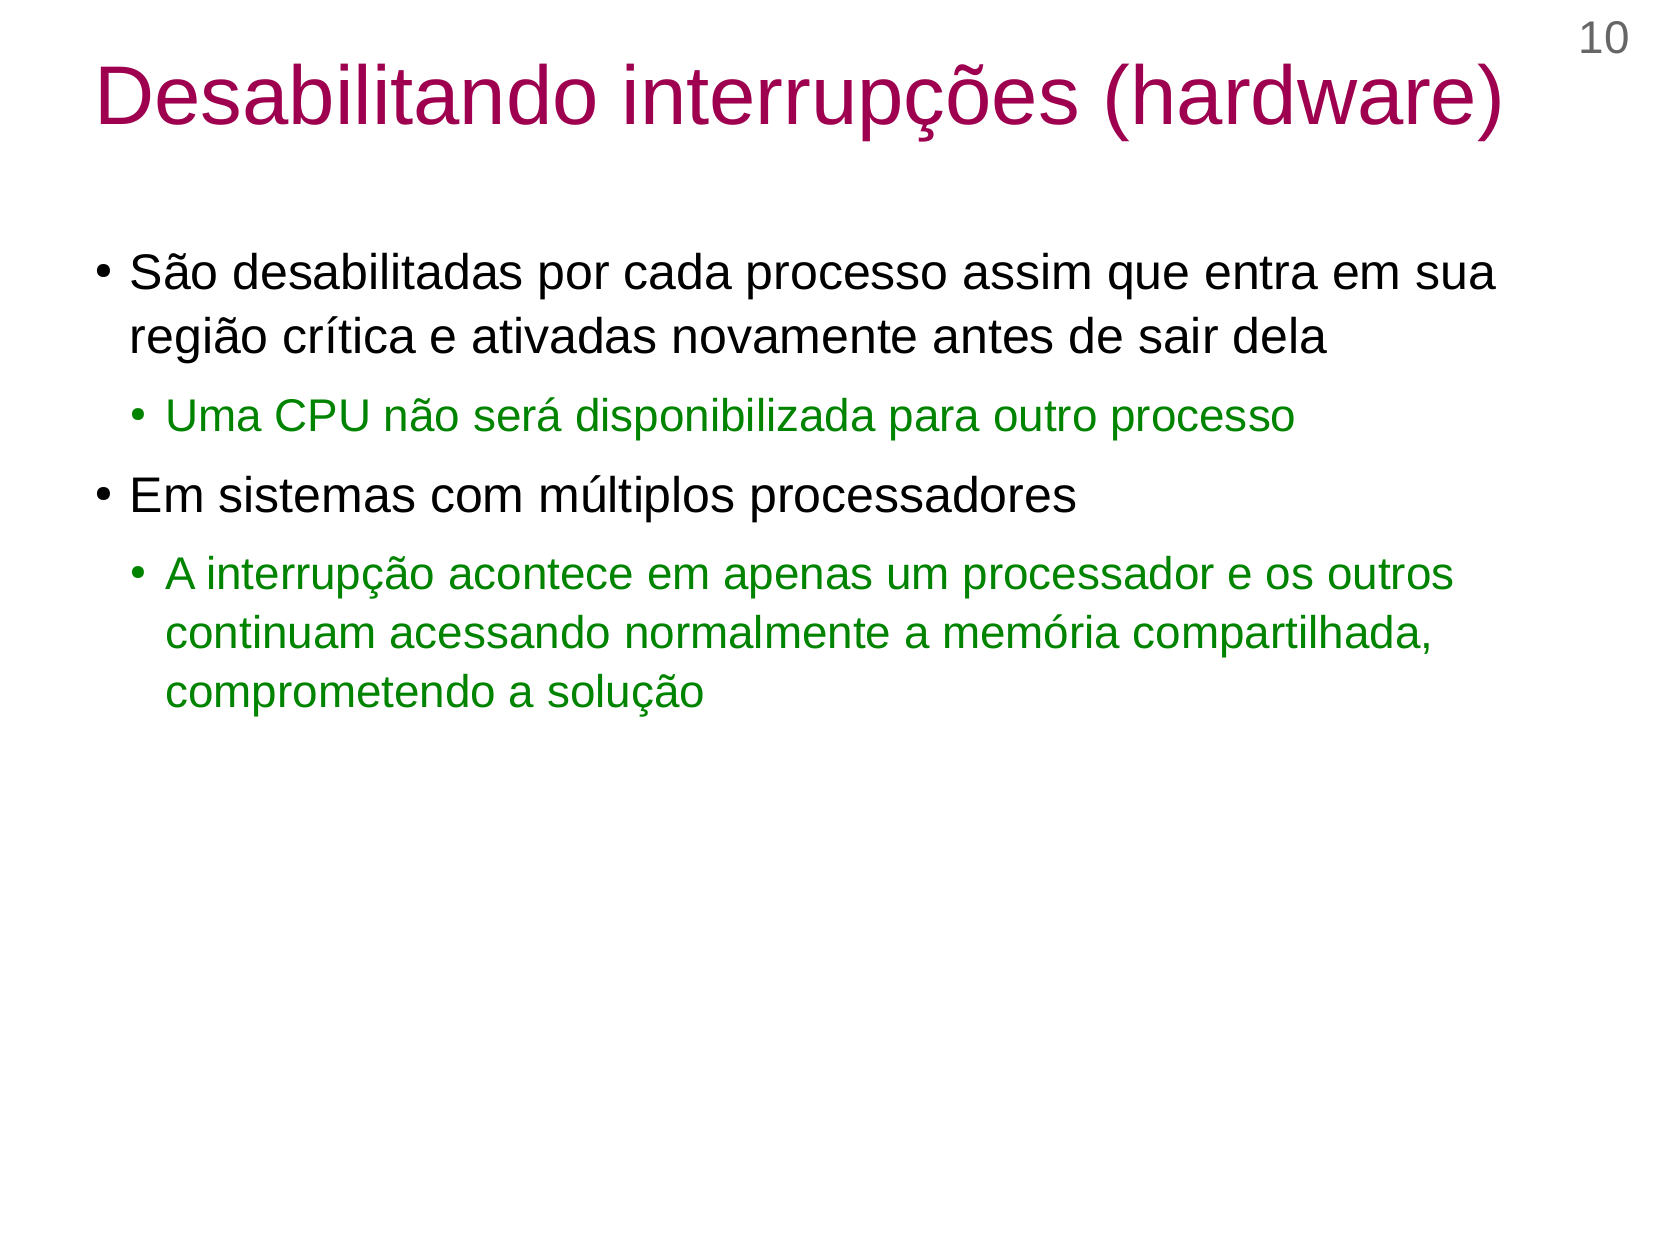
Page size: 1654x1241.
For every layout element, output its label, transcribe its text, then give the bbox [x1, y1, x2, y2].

title Desabilitando interrupções (hardware) [59, 29, 1595, 148]
list São desabilitadas por cada processo assim que entra em sua região crítica e ativadas novamente antes de sair dela Uma CPU não será disponibilizada para outro processo Em sistemas com múltiplos processadores A interrupção acontece em apenas um processador e os outros continuam acessando normalmente a memória compartilhada, comprometendo a solução [59, 236, 1595, 1211]
